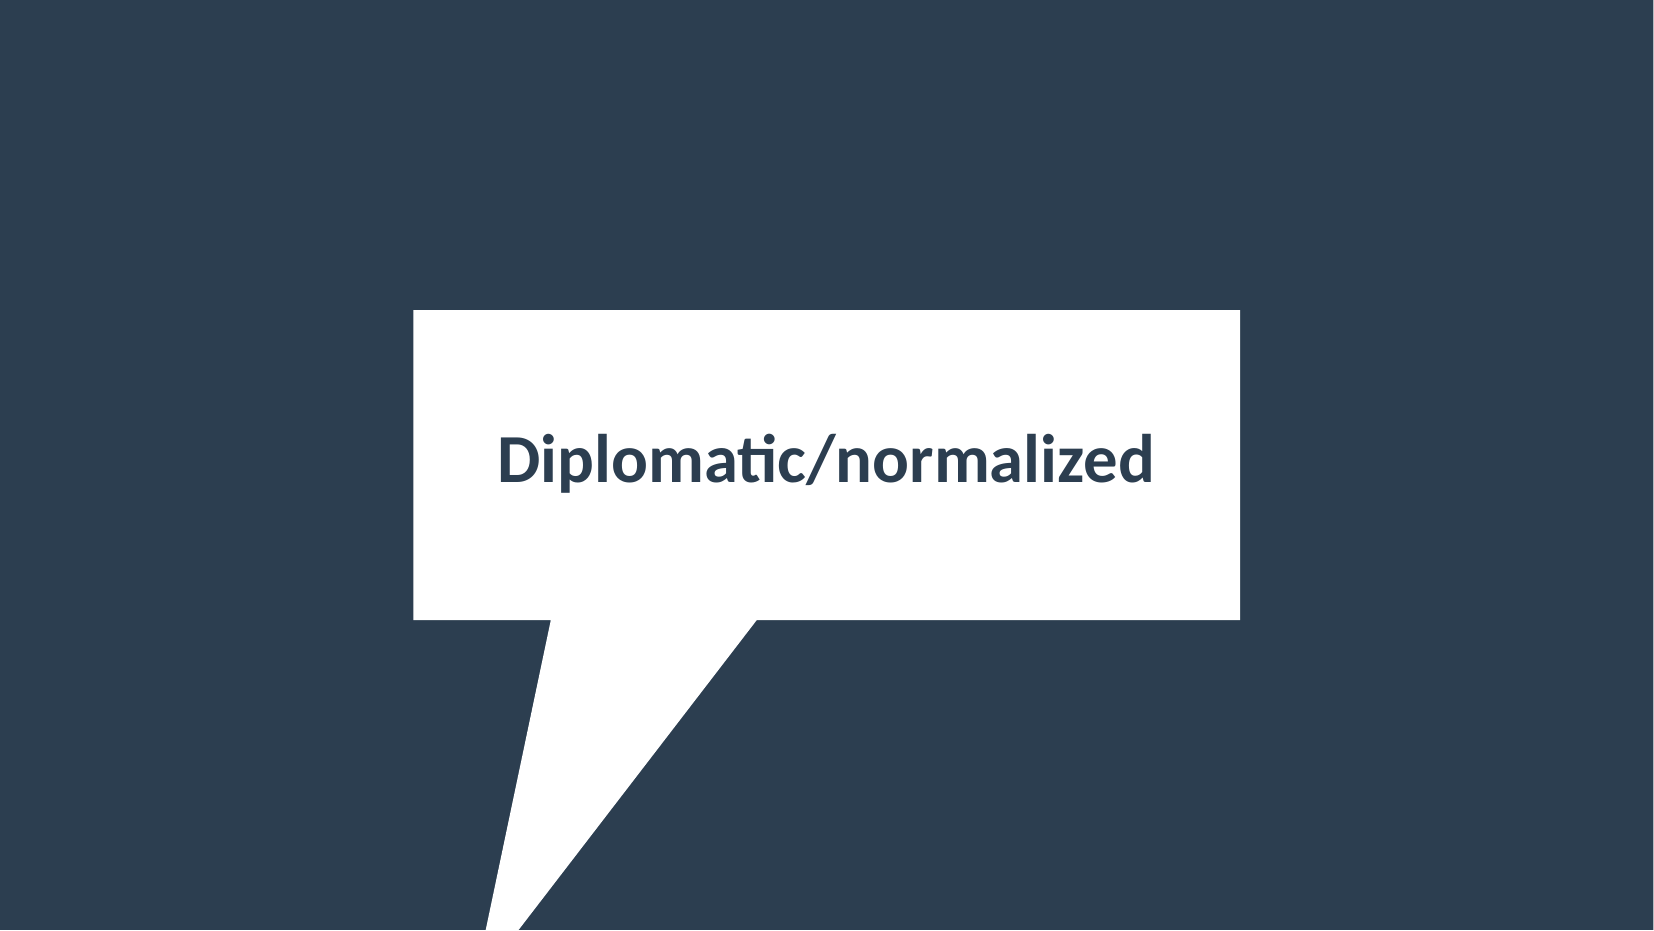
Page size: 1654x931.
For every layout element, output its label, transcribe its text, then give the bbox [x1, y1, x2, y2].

title Diplomatic/normalized [442, 393, 1211, 537]
